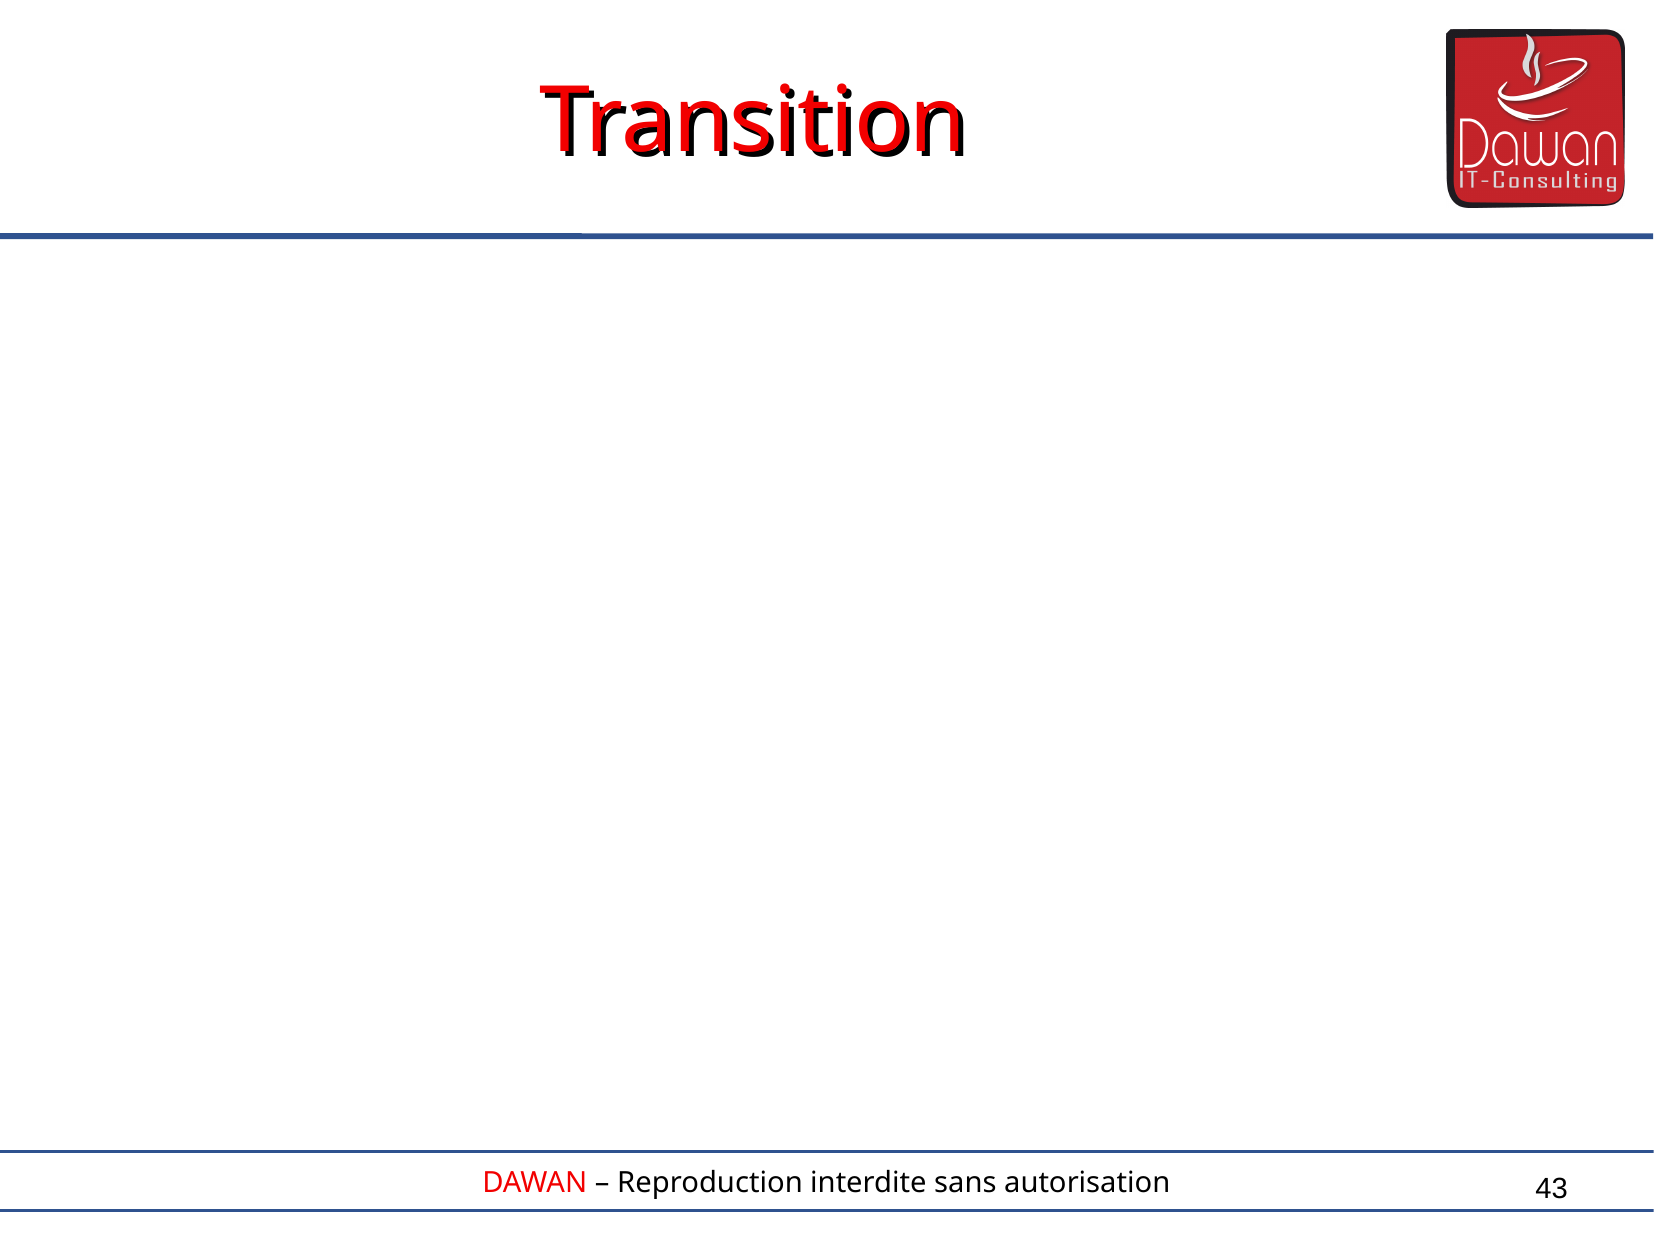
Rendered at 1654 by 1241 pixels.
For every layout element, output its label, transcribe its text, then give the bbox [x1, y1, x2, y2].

title Transition [59, 24, 1447, 206]
text_box [1535, 1169, 1595, 1234]
